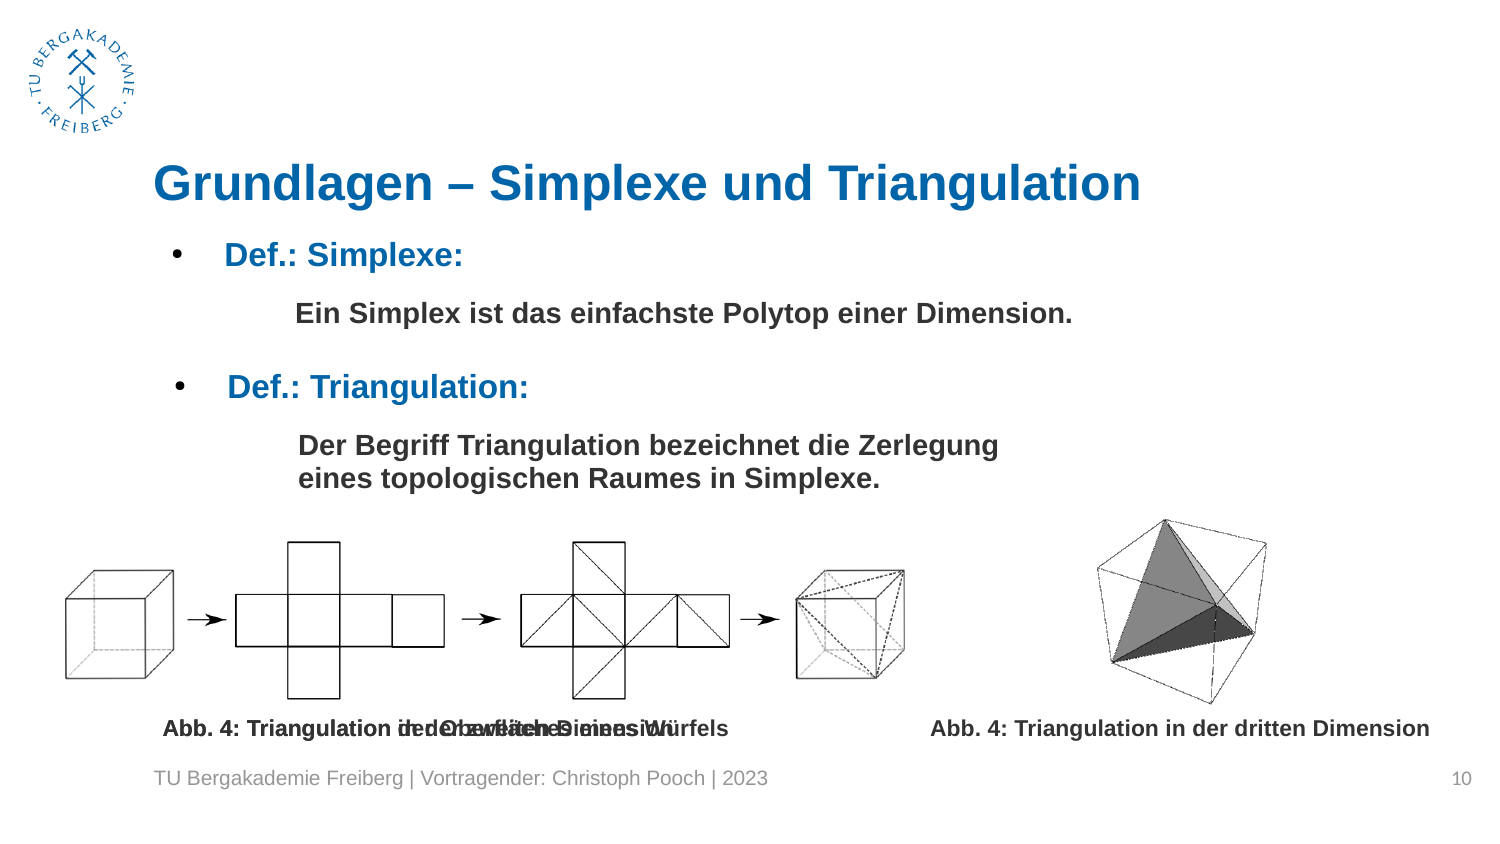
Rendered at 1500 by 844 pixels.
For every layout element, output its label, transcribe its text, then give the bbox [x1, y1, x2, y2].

text_box Def.: Triangulation: Der Begriff Triangulation bezeichnet die Zerlegung eines topologischen Raumes in Simplexe. [141, 360, 1087, 502]
text_box Abb. 4: Triangulation der Oberfläches eines Würfels [147, 708, 768, 775]
picture [59, 531, 911, 709]
list Def.: Simplexe: Ein Simplex ist das einfachste Polytop einer Dimension. [153, 236, 1241, 346]
list Grundlagen – Simplexe und Triangulation [153, 150, 1353, 221]
picture [1092, 515, 1270, 708]
footer TU Bergakademie Freiberg | Vortragender: Christoph Pooch | 2023 [153, 764, 1353, 824]
slide_number 44 [1352, 764, 1473, 825]
text_box Abb. 4: Triangulation in der dritten Dimension [915, 708, 1471, 775]
picture [29, 29, 134, 133]
